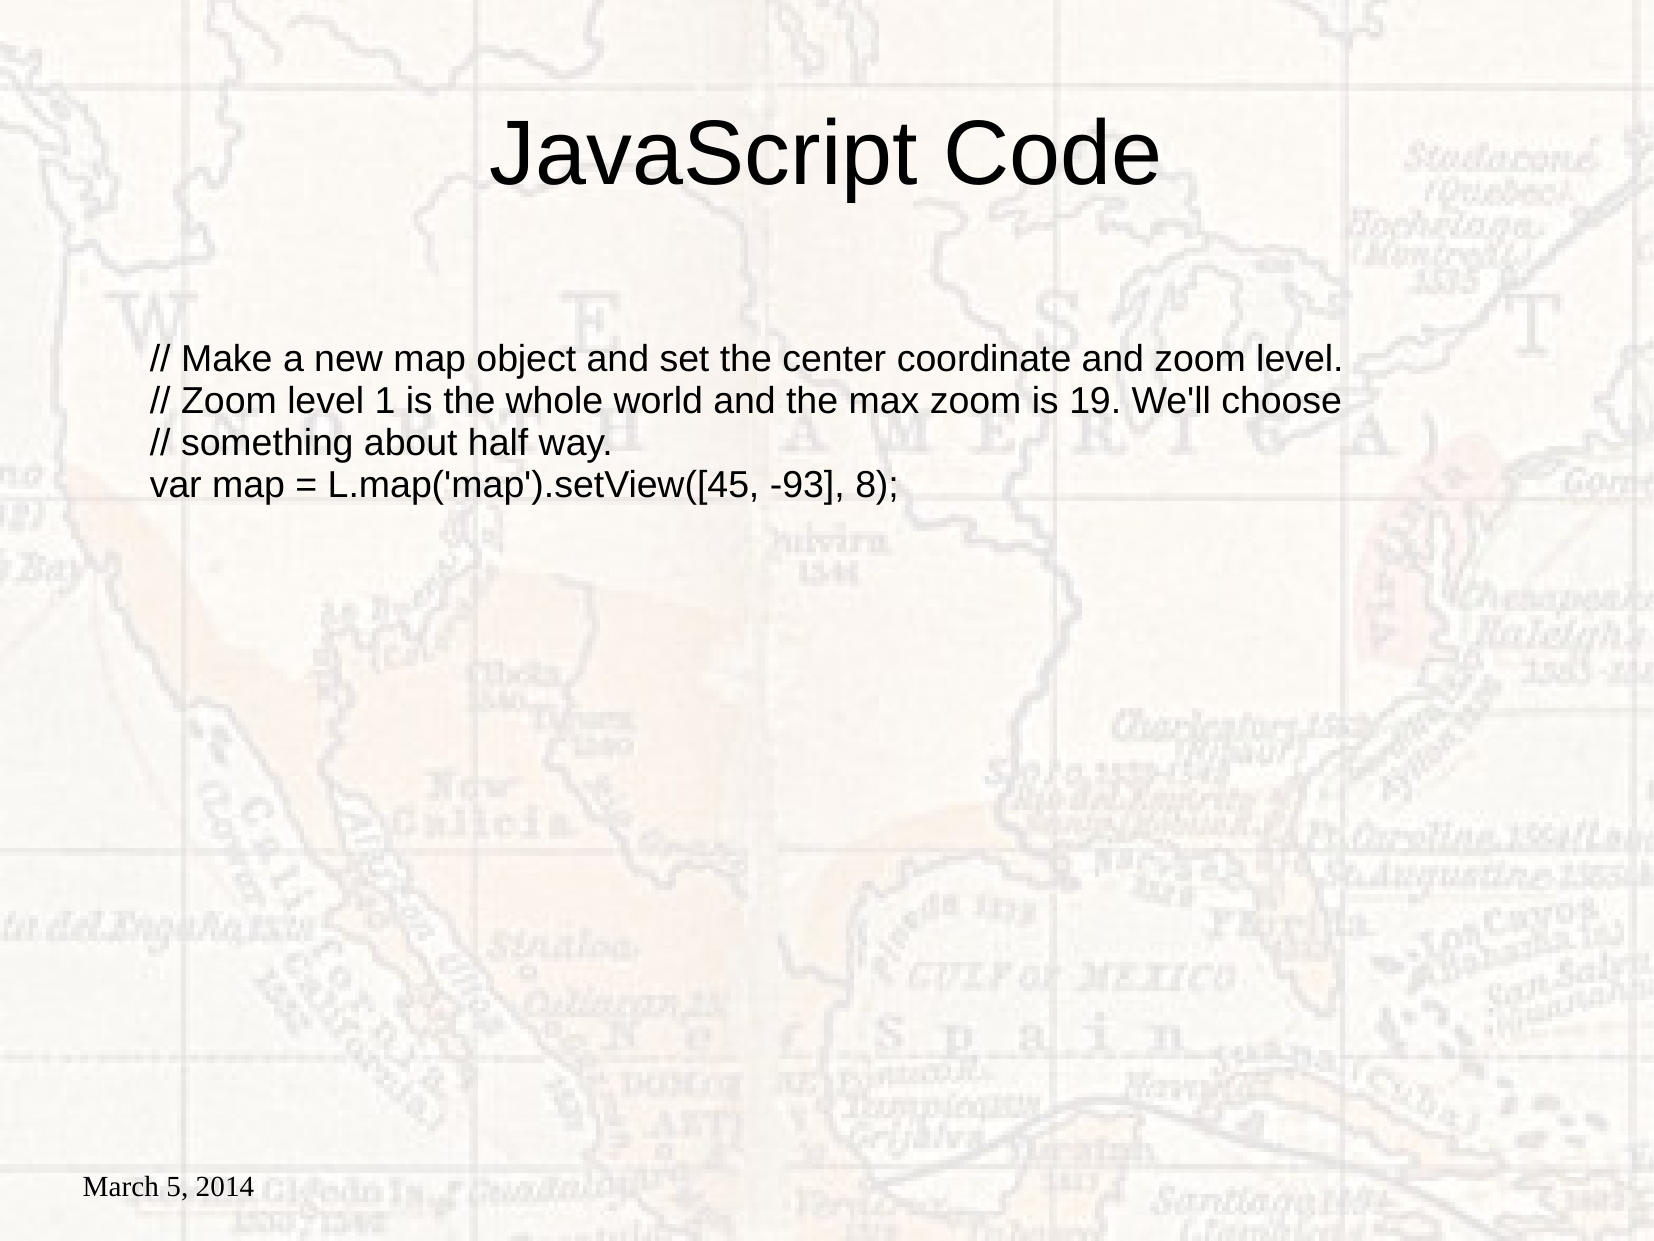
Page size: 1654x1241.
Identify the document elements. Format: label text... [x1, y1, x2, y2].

picture [0, 0, 1654, 1241]
text_box // Make a new map object and set the center coordinate and zoom level. // Zoom level 1 is the whole world and the max zoom is 19. We'll choose // something about half way. var map = L.map('map').setView([45, -93], 8); [135, 330, 1561, 513]
title JavaScript Code [82, 49, 1571, 257]
